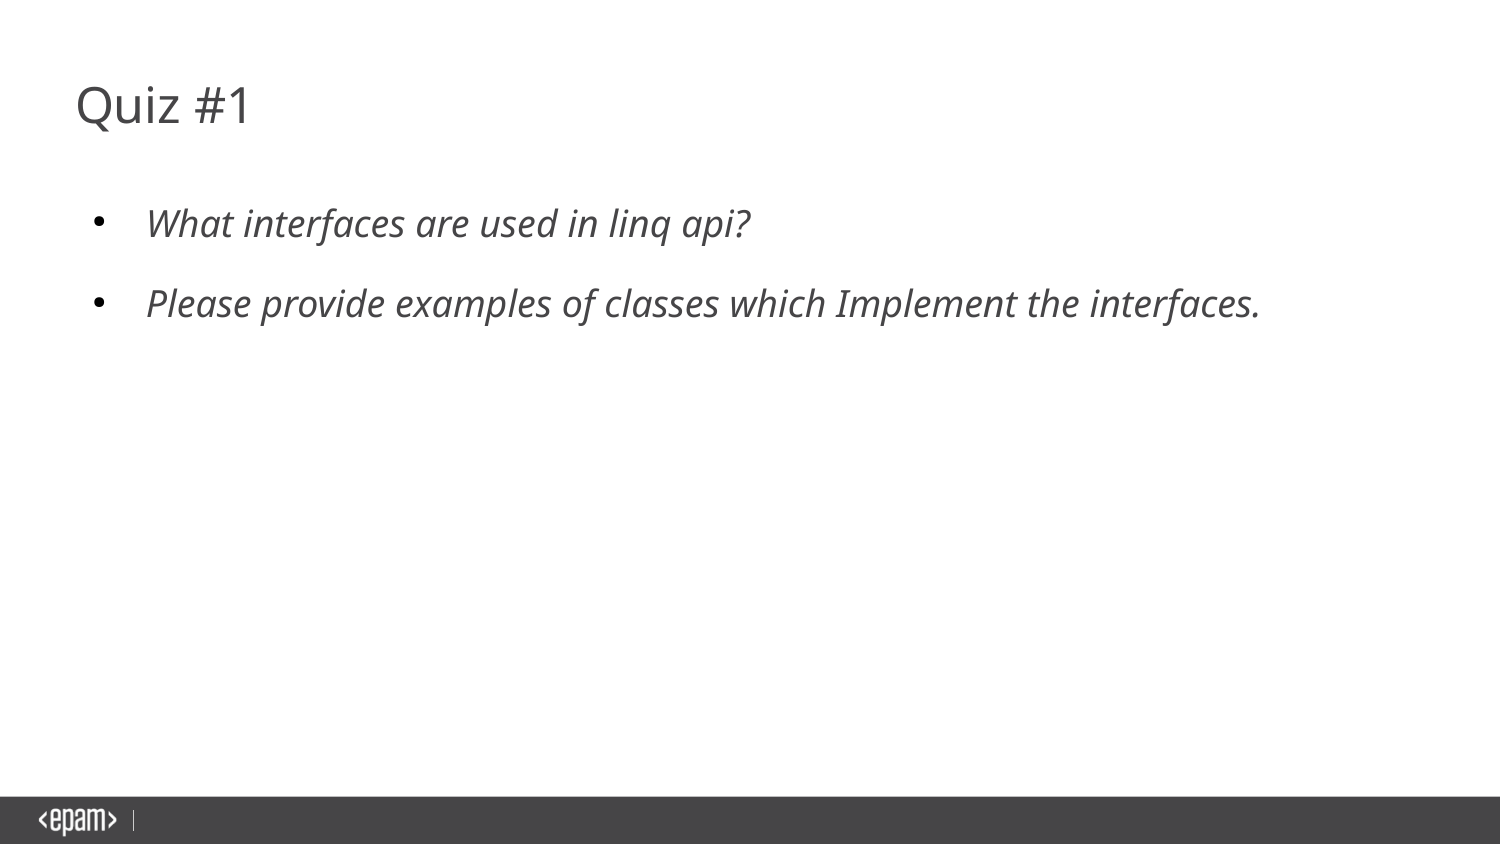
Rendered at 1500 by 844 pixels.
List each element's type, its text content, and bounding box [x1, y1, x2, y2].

list What interfaces are used in linq api? Please provide examples of classes which Implement the interfaces. [75, 197, 1425, 755]
picture [38, 808, 117, 837]
title Quiz #1 [75, 33, 1425, 175]
